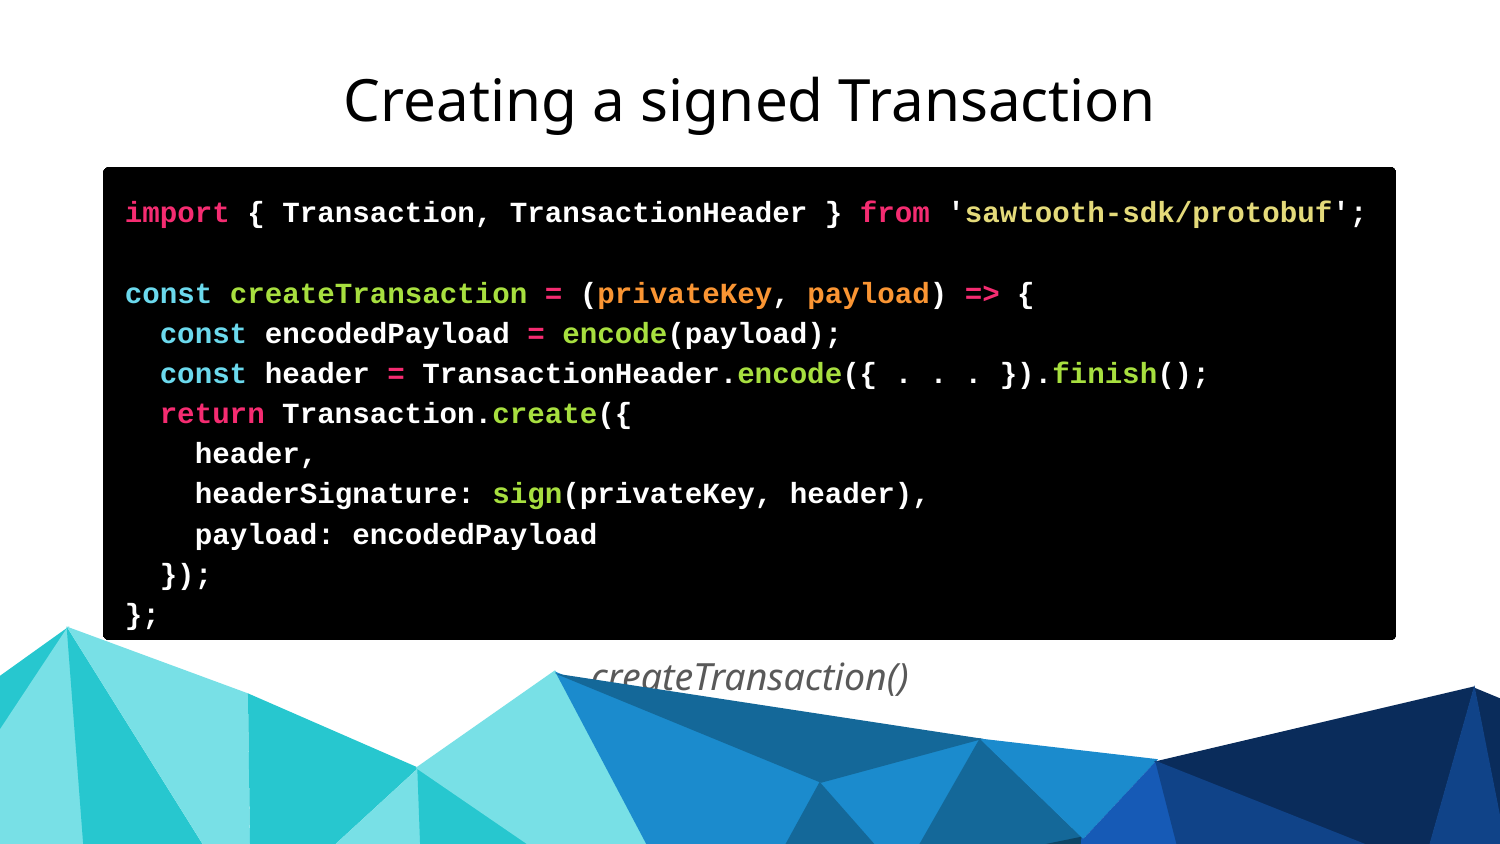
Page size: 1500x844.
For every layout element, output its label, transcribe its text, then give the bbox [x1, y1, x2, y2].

title Creating a signed Transaction [51, 47, 1449, 142]
text_box [0, 626, 1500, 844]
list createTransaction() [342, 637, 1158, 716]
text_box import { Transaction, TransactionHeader } from 'sawtooth-sdk/protobuf'; const createTransaction = (privateKey, payload) => { const encodedPayload = encode(payload); const header = TransactionHeader.encode({ . . . }).finish(); return Transaction.create({ header, headerSignature: sign(privateKey, header), payload: encodedPayload }); }; [109, 173, 1391, 635]
